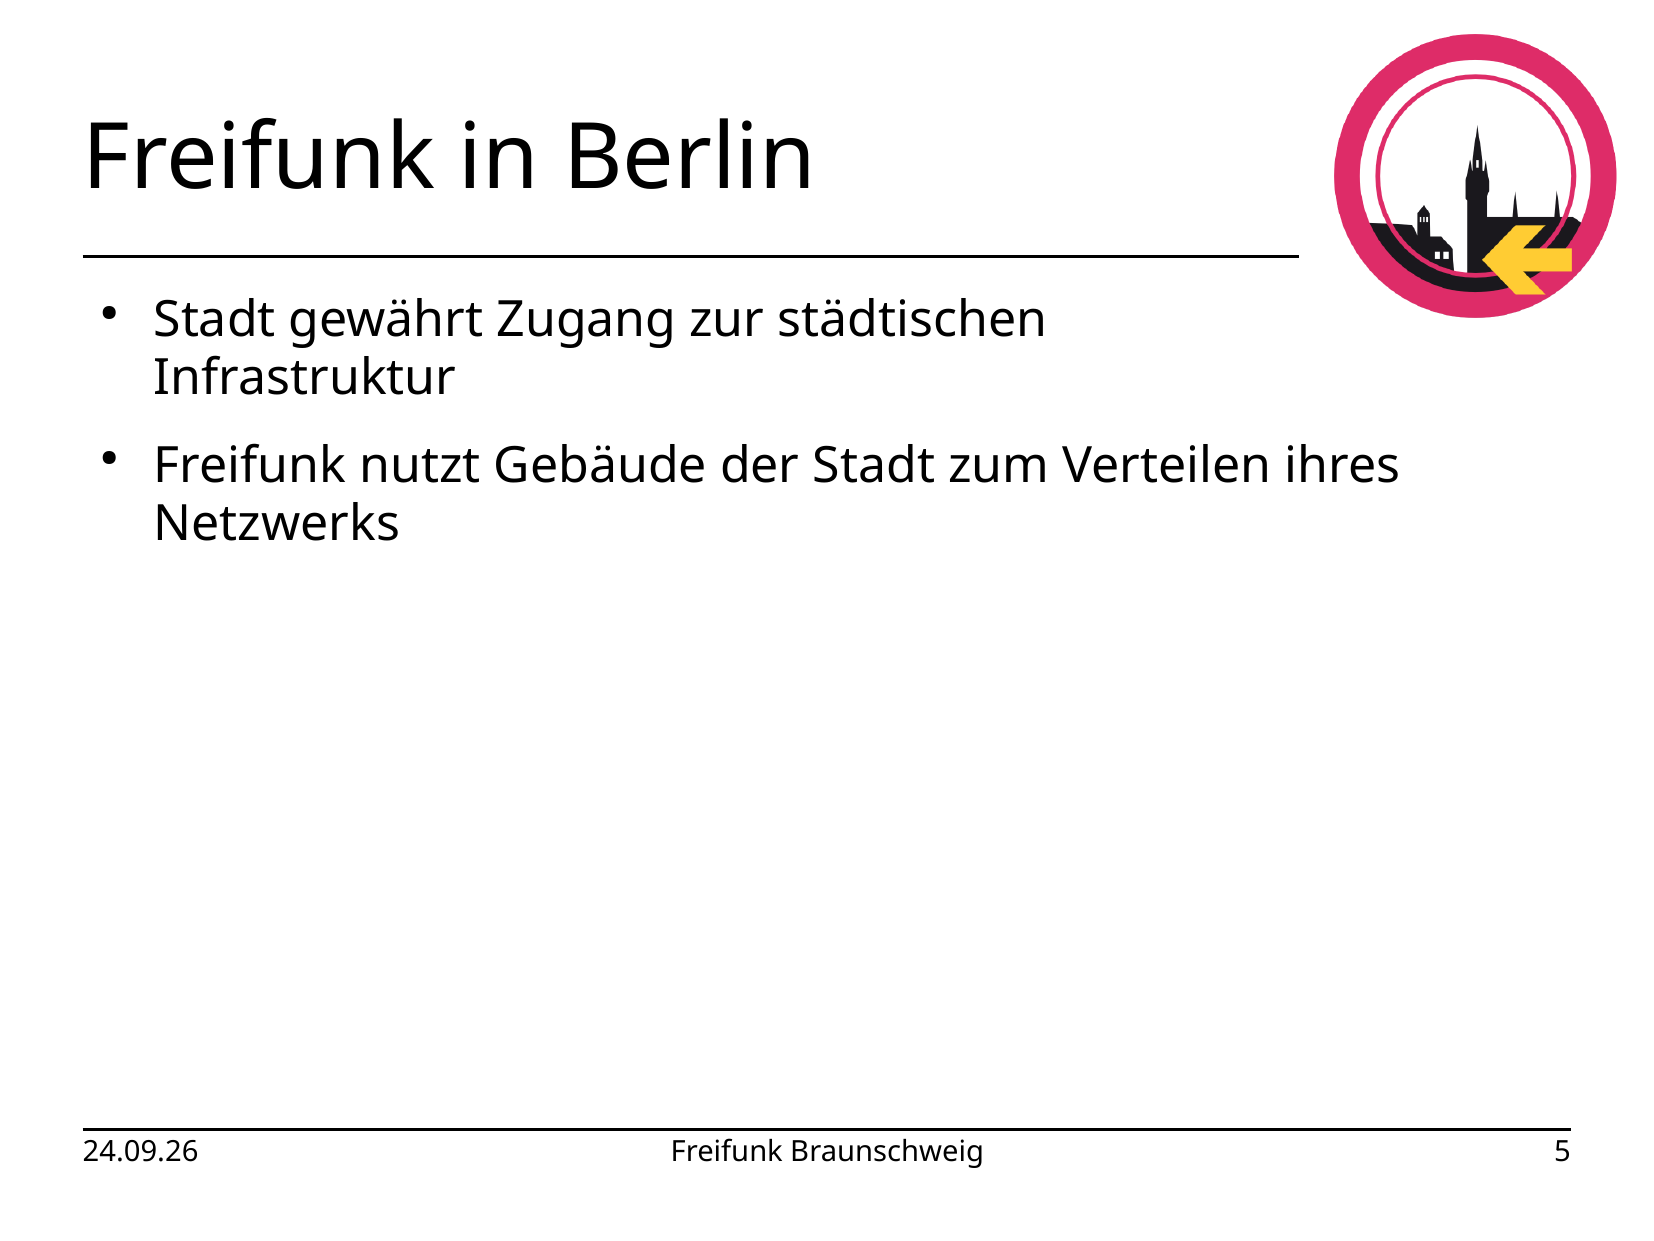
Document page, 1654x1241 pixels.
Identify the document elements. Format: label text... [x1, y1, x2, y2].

picture [1331, 32, 1619, 319]
title Freifunk in Berlin [82, 49, 1300, 257]
list Stadt gewährt Zugang zur städtischen Infrastruktur Freifunk nutzt Gebäude der Stadt zum Verteilen ihres Netzwerks [82, 290, 1538, 1010]
